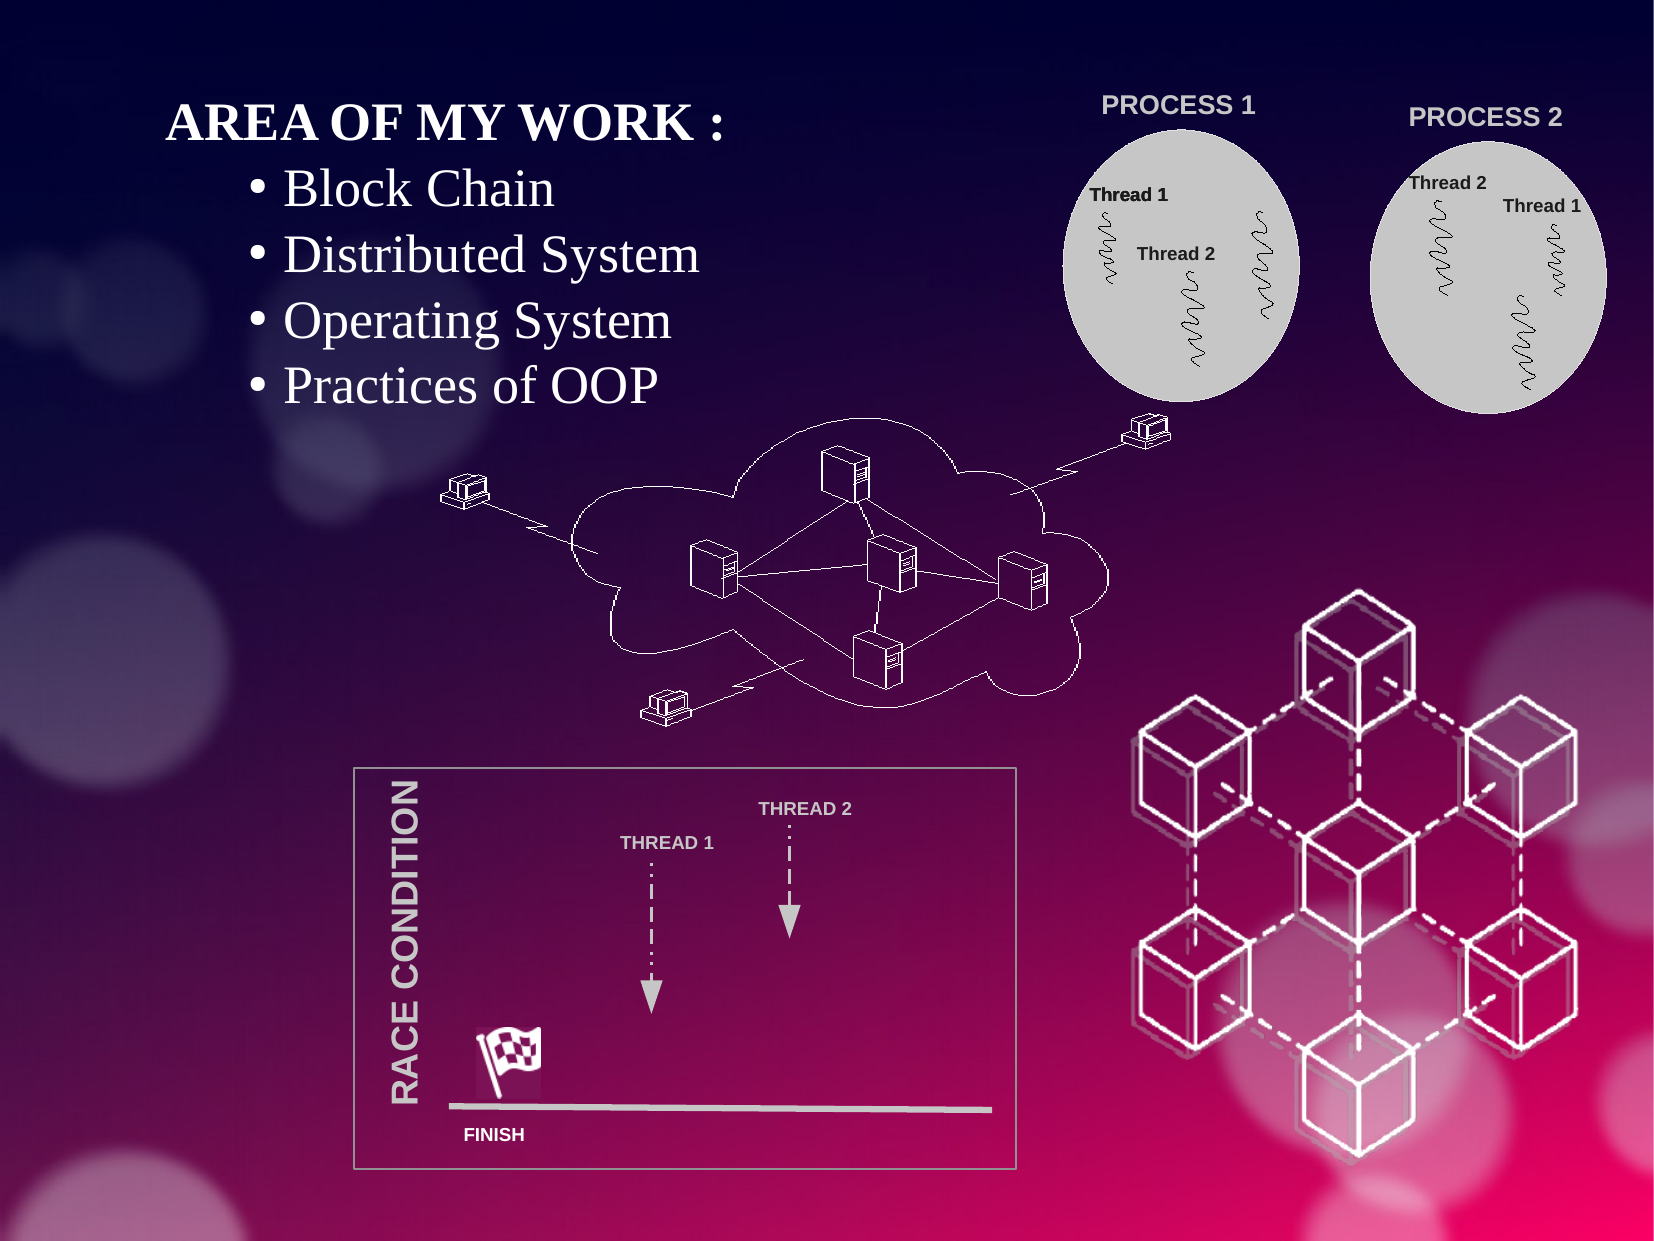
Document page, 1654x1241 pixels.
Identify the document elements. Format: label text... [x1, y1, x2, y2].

text_box THREAD 1 [605, 825, 735, 862]
picture [0, 0, 1654, 1241]
text_box [1370, 197, 1607, 414]
text_box FINISH [448, 1117, 578, 1154]
text_box [1422, 141, 1578, 188]
text_box PROCESS 1 [1086, 82, 1288, 128]
text_box RACE CONDITION [376, 769, 434, 1122]
text_box [1062, 129, 1300, 377]
text_box AREA OF MY WORK : Block Chain Distributed System Operating System Practices of OOP [11, 23, 957, 485]
text_box Thread 1 [1074, 177, 1193, 214]
text_box Thread 1 [1488, 188, 1607, 225]
text_box THREAD 2 [743, 791, 873, 828]
text_box Thread 2 [1393, 165, 1512, 202]
picture [355, 769, 960, 1168]
text_box PROCESS 2 [1393, 94, 1595, 140]
text_box Thread 2 [1122, 235, 1241, 272]
